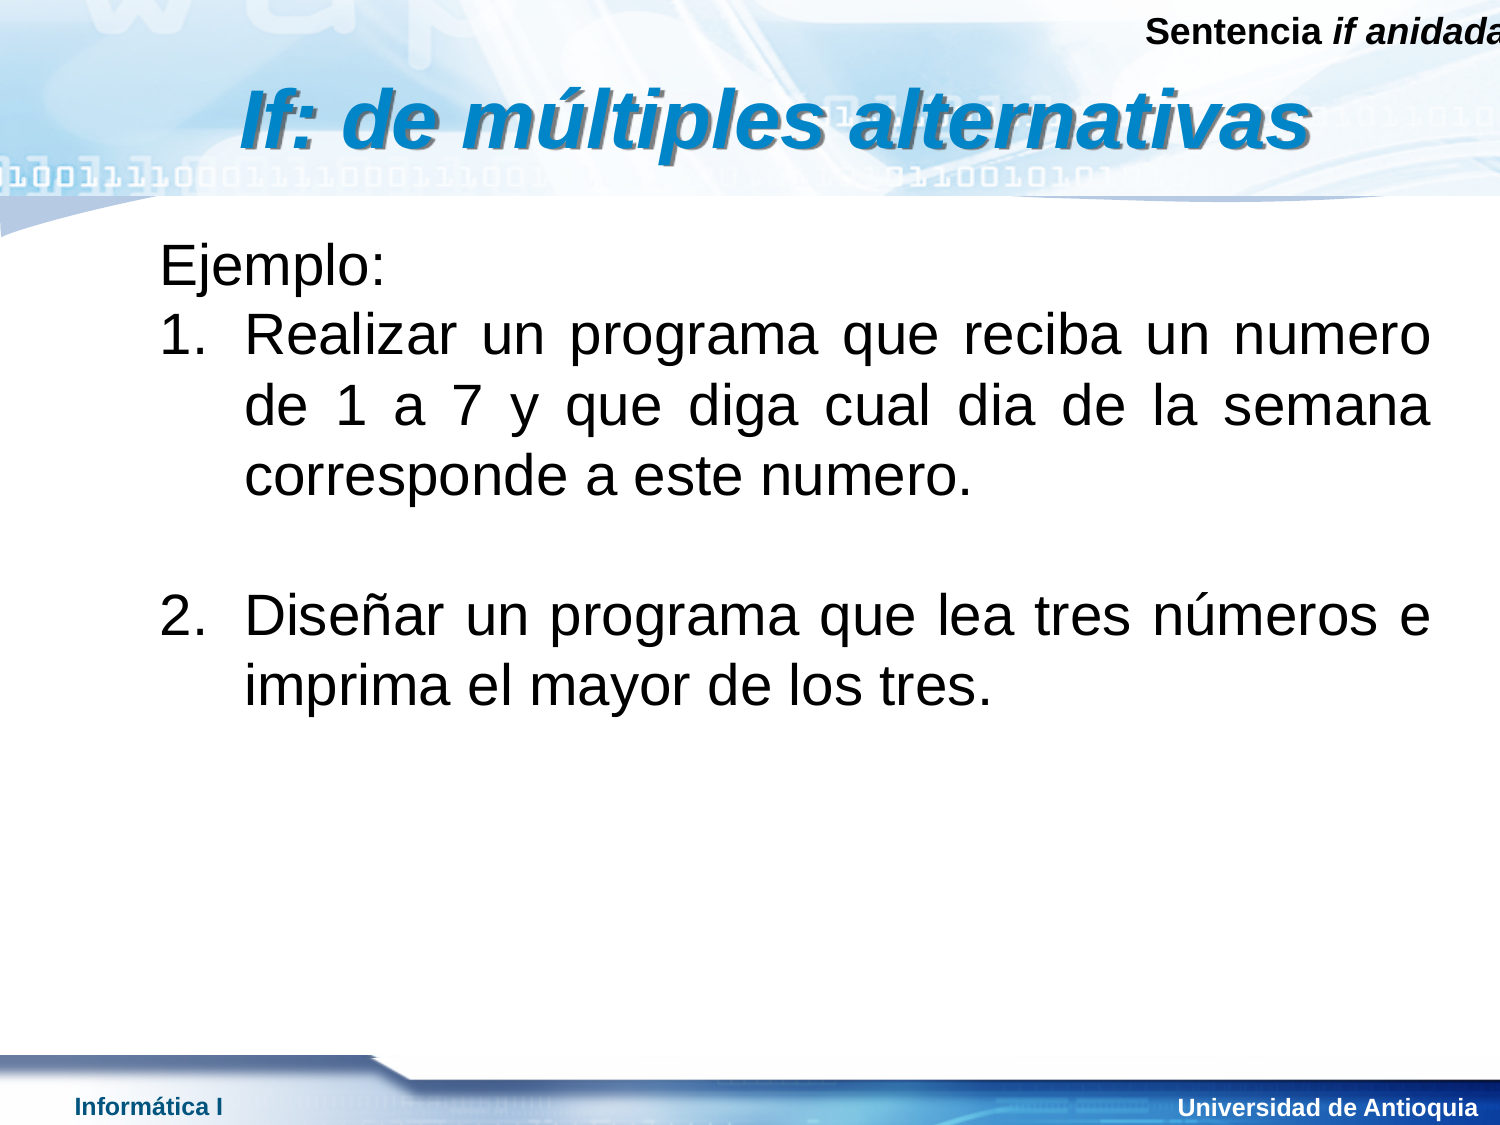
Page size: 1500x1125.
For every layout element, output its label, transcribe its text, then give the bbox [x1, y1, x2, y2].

picture [0, 0, 1500, 196]
picture [0, 1055, 1500, 1125]
text_box Ejemplo: Realizar un programa que reciba un numero de 1 a 7 y que diga cual dia de la semana corresponde a este numero. Diseñar un programa que lea tres números e imprima el mayor de los tres. [146, 219, 1447, 864]
picture [670, 150, 677, 166]
text_box Sentencia if anidada [1131, 0, 1500, 59]
title If: de múltiples alternativas [224, 57, 1438, 150]
